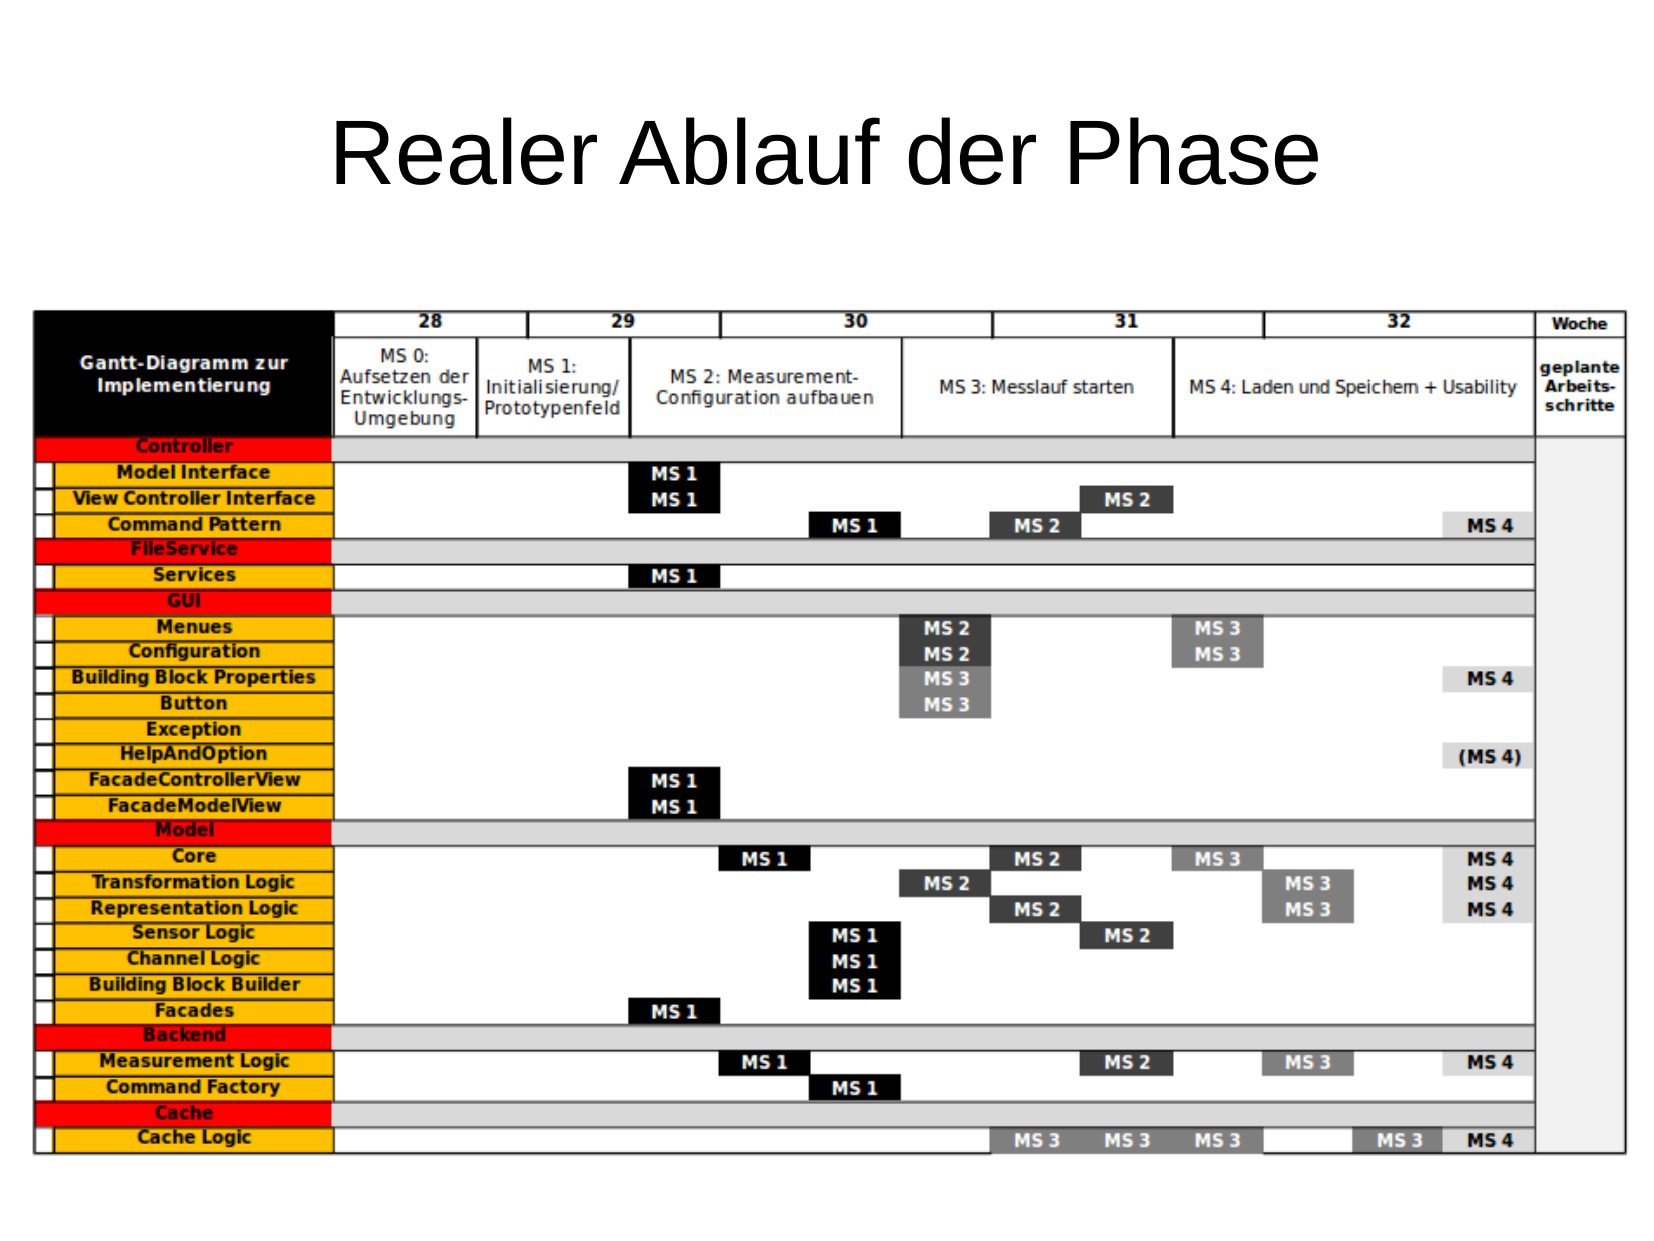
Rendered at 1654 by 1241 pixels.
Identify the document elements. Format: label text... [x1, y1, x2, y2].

picture [21, 295, 1646, 1170]
title Realer Ablauf der Phase [82, 49, 1571, 257]
